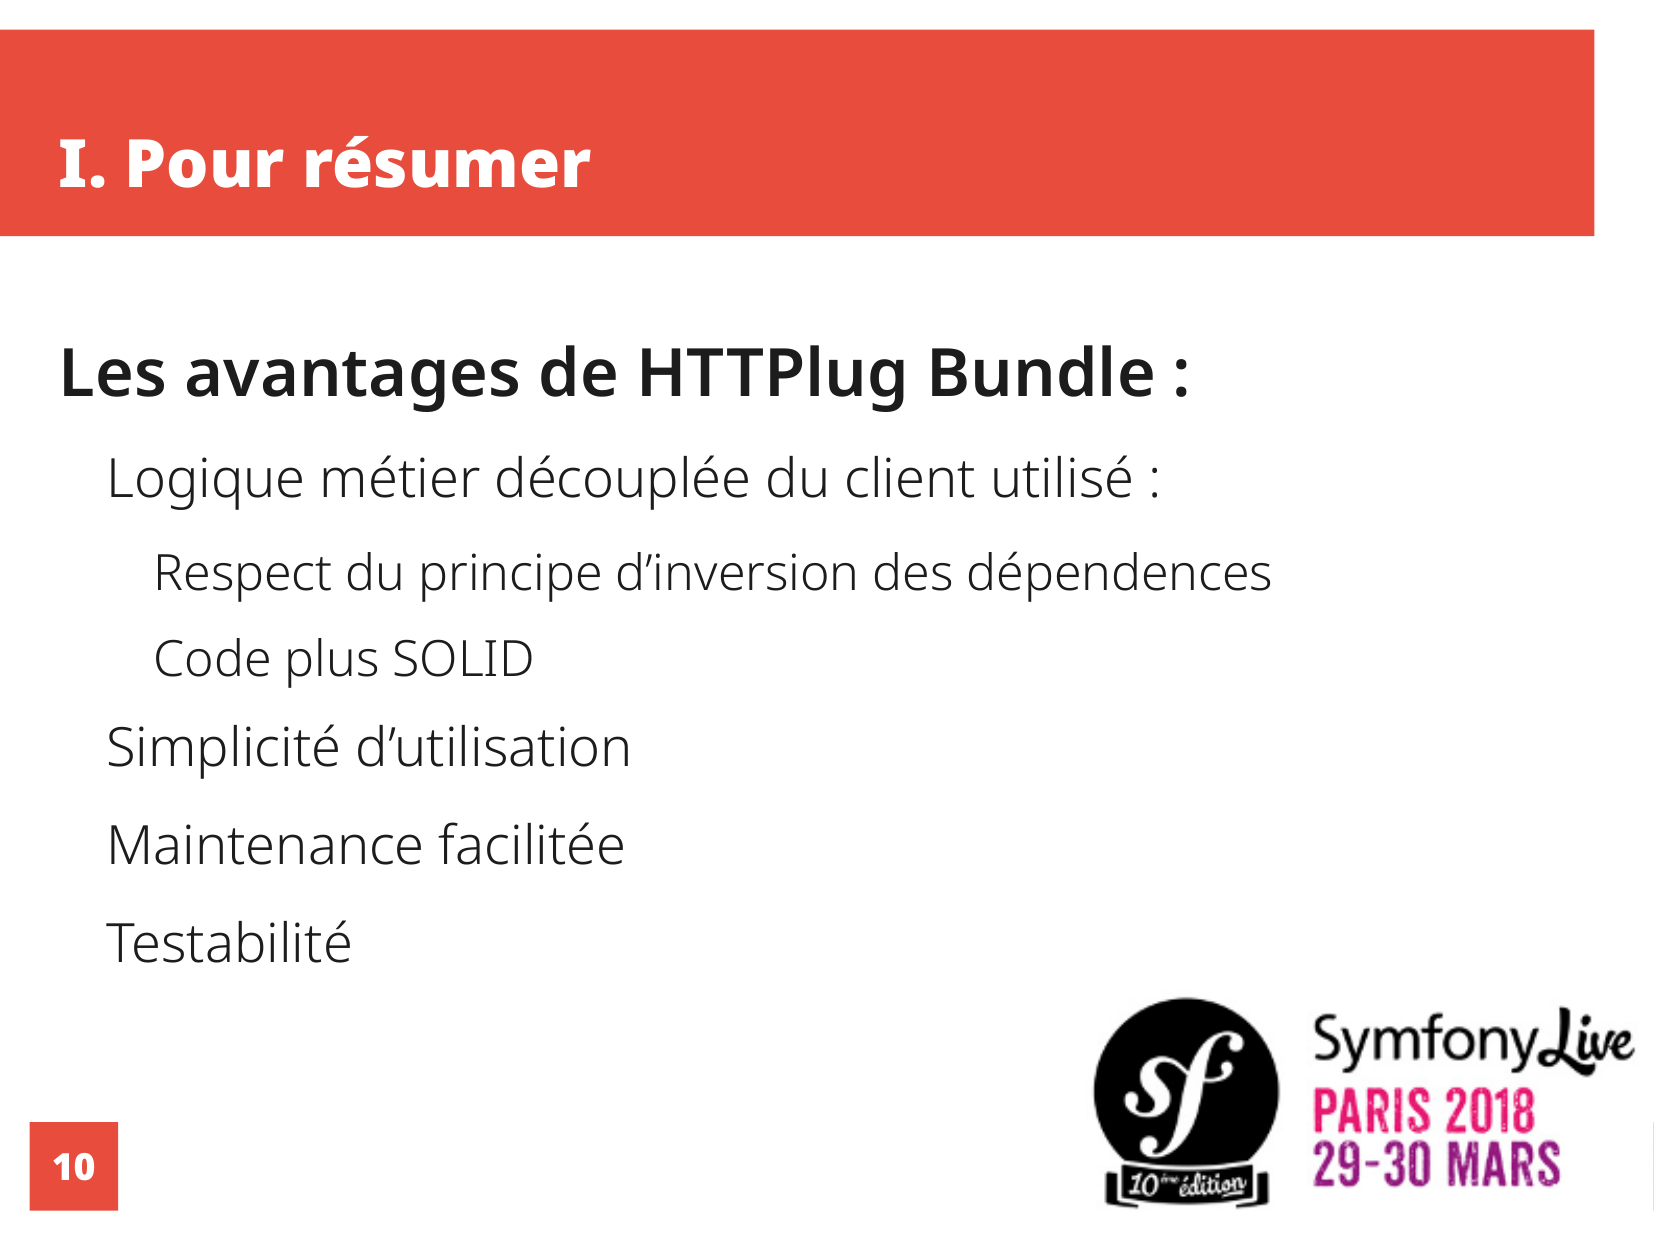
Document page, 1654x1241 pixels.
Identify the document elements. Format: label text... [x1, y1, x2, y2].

title I. Pour résumer [59, 59, 1595, 207]
picture [1053, 979, 1654, 1241]
list Les avantages de HTTPlug Bundle : Logique métier découplée du client utilisé : Respect du principe d’inversion des dépendences Code plus SOLID Simplicité d’utilisation Maintenance facilitée Testabilité [59, 324, 1565, 1093]
